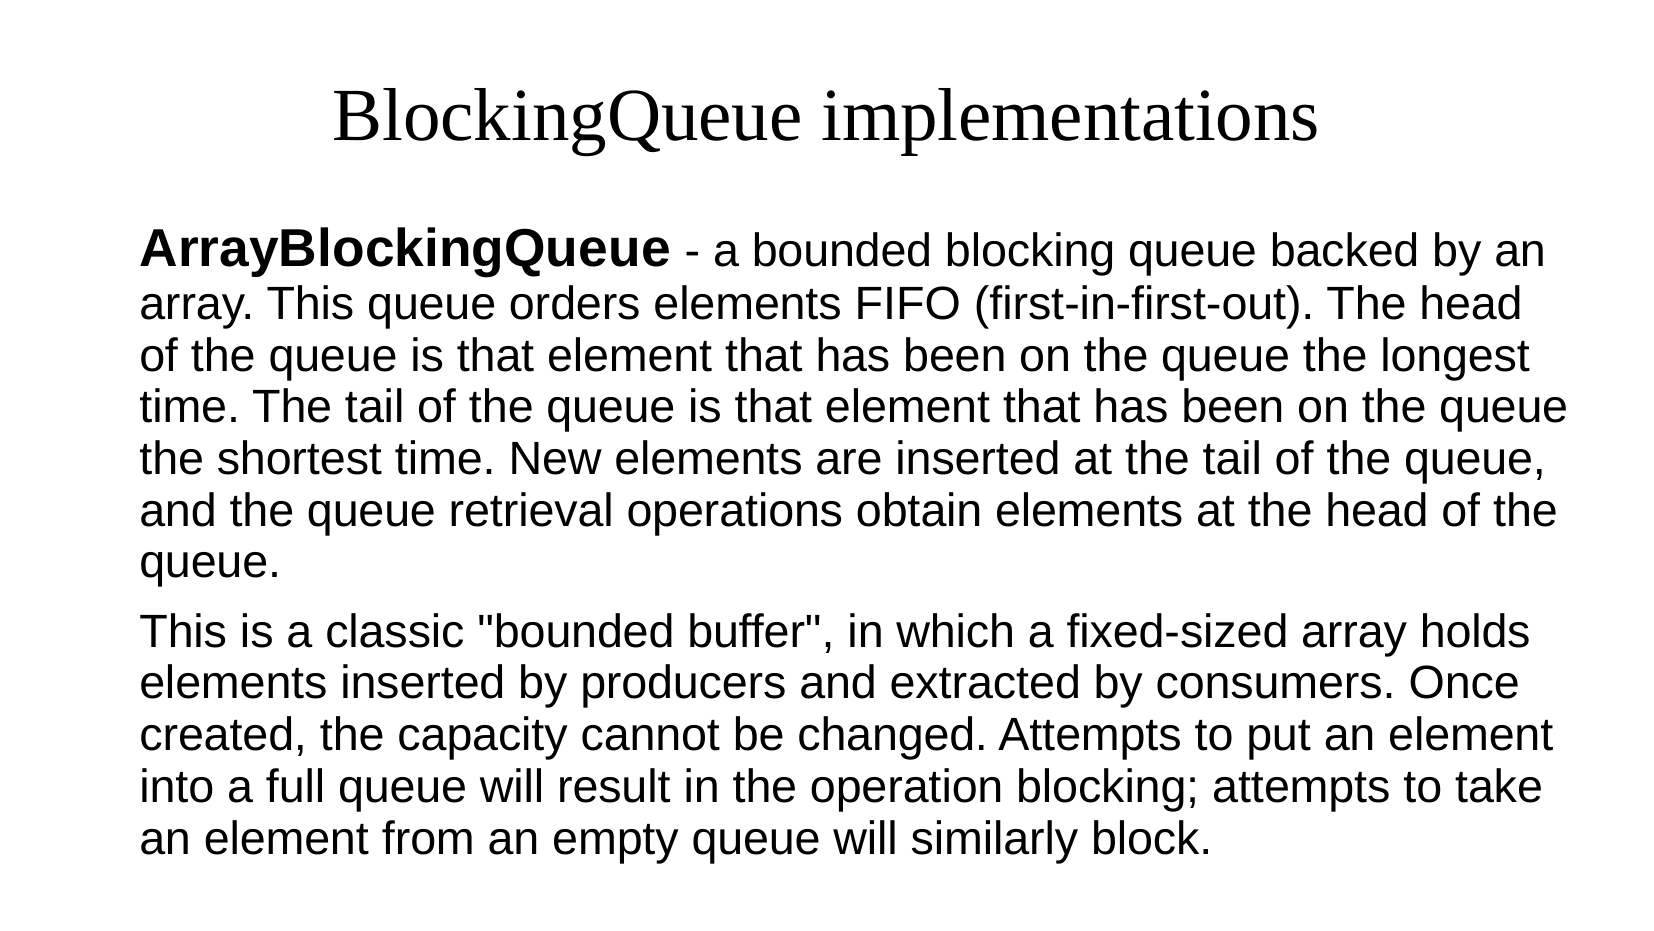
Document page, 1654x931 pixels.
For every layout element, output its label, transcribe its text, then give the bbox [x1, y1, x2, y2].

list ArrayBlockingQueue - a bounded blocking queue backed by an array. This queue orders elements FIFO (first-in-first-out). The head of the queue is that element that has been on the queue the longest time. The tail of the queue is that element that has been on the queue the shortest time. New elements are inserted at the tail of the queue, and the queue retrieval operations obtain elements at the head of the queue. This is a classic "bounded buffer", in which a fixed-sized array holds elements inserted by producers and extracted by consumers. Once created, the capacity cannot be changed. Attempts to put an element into a full queue will result in the operation blocking; attempts to take an element from an empty queue will similarly block. [82, 217, 1571, 878]
title BlockingQueue implementations [82, 36, 1571, 193]
